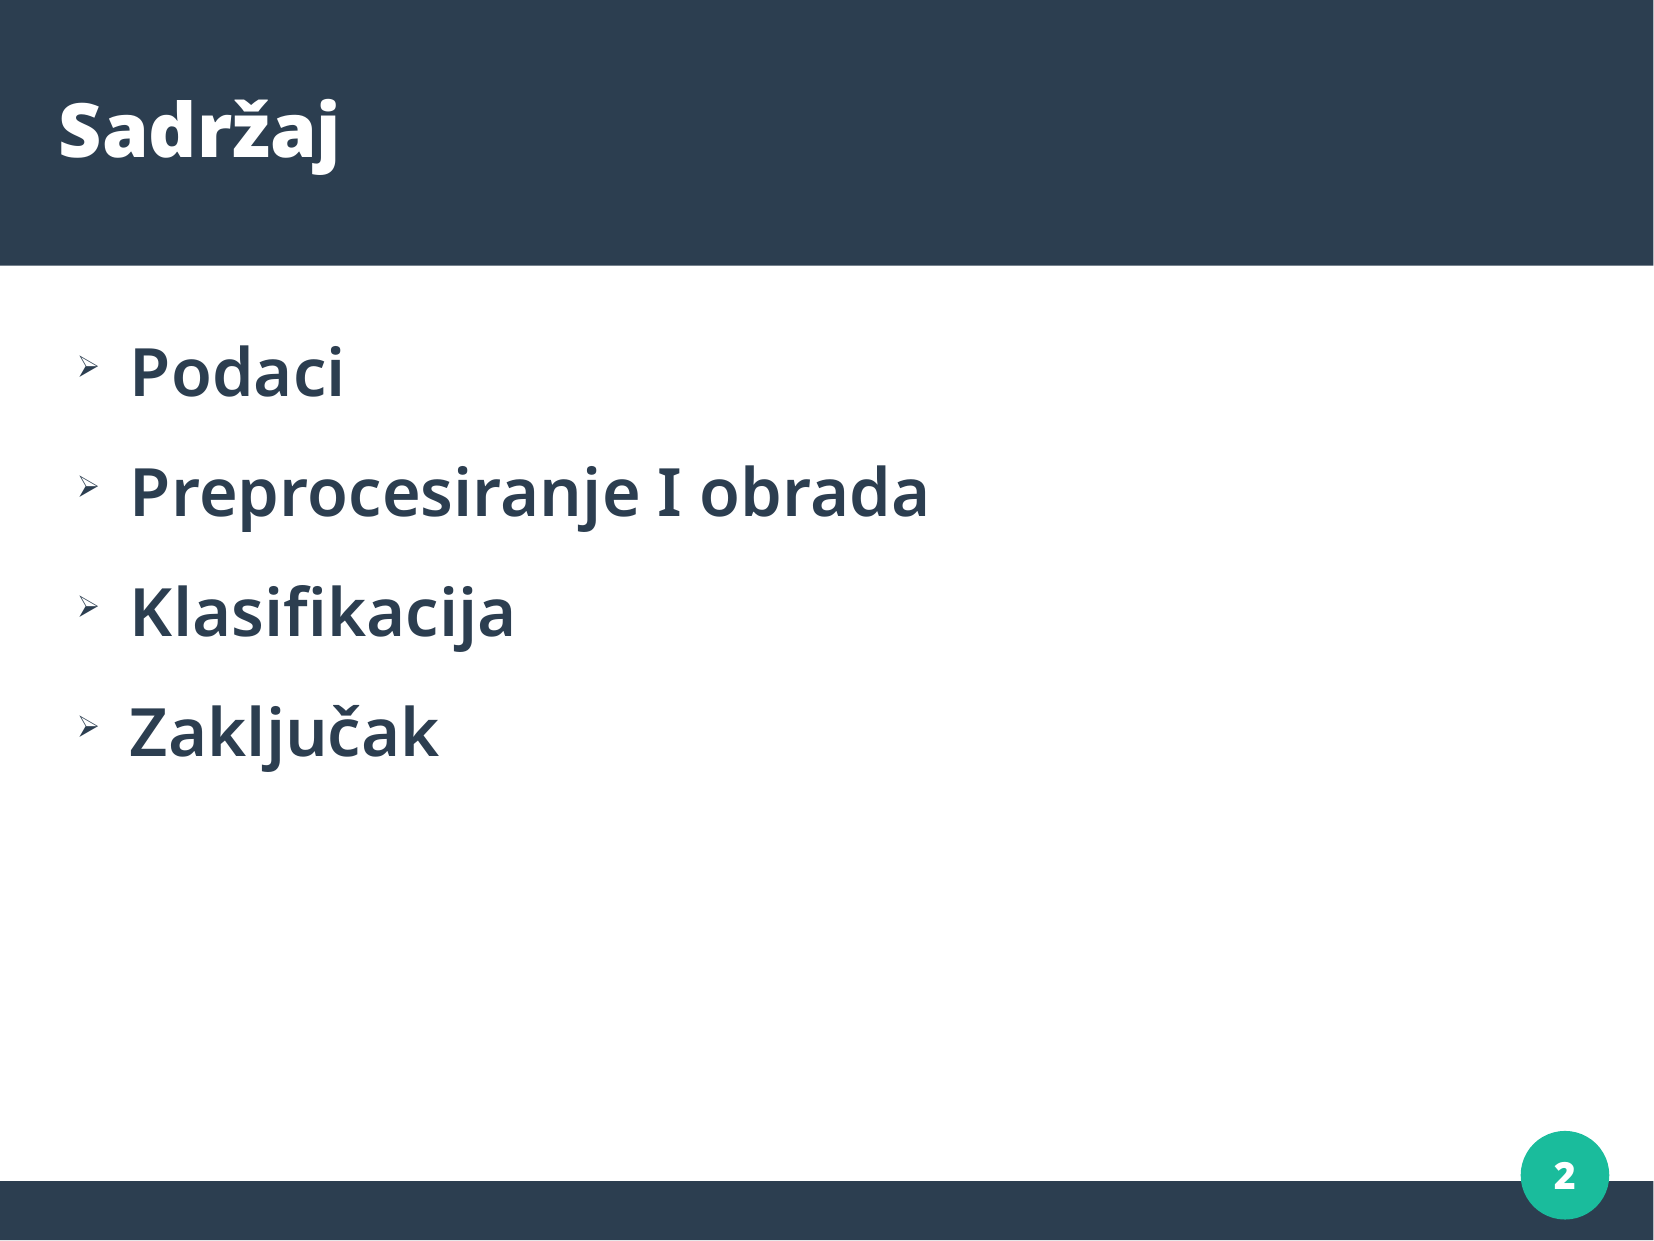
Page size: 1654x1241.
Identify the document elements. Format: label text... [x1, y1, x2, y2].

title Sadržaj [59, 49, 1595, 207]
list Podaci Preprocesiranje I obrada Klasifikacija Zaključak [59, 324, 1595, 1152]
